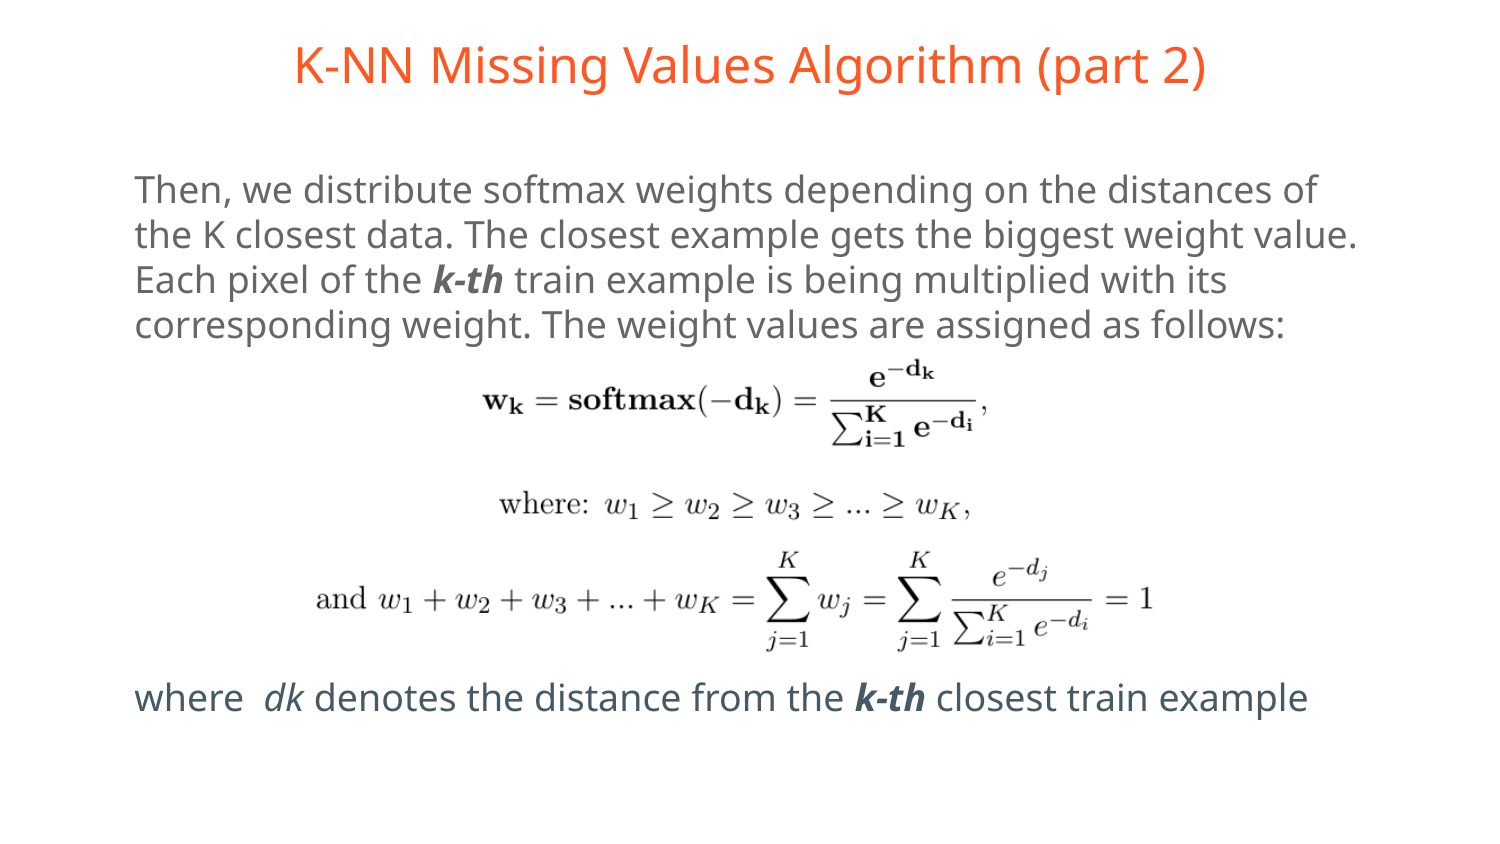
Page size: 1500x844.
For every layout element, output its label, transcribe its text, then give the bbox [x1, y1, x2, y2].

picture [310, 354, 1163, 664]
text_box where dk denotes the distance from the k-th closest train example [119, 664, 1376, 730]
title K-NN Missing Values Algorithm (part 2) [119, 18, 1381, 141]
list Then, we distribute softmax weights depending on the distances of the K closest data. The closest example gets the biggest weight value. Each pixel of the k-th train example is being multiplied with its corresponding weight. The weight values are assigned as follows: [119, 150, 1381, 355]
